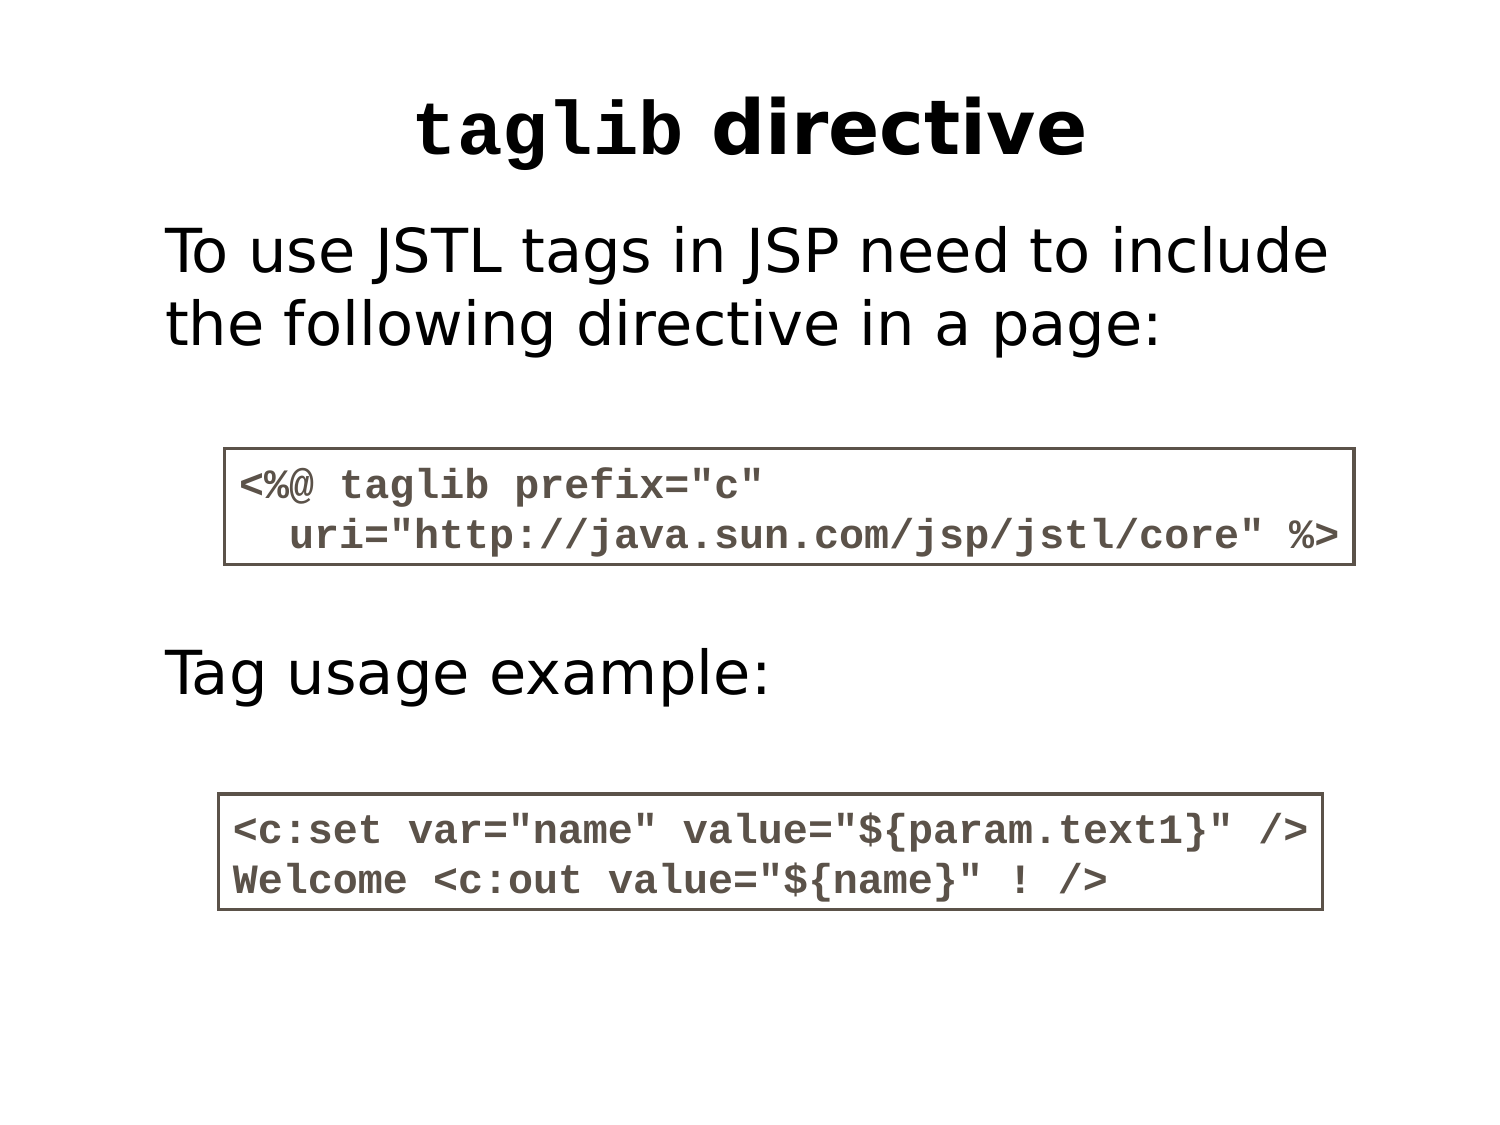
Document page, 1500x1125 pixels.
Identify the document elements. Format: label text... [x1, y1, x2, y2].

title taglib directive [75, 44, 1425, 177]
text_box <c:set var="name" value="${param.text1}" /> Welcome <c:out value="${name}" ! /> [218, 793, 1323, 910]
text_box <%@ taglib prefix="c" uri="http://java.sun.com/jsp/jstl/core" %> [224, 448, 1355, 565]
list To use JSTL tags in JSP need to include the following directive in a page: Tag usage example: [75, 204, 1395, 1075]
